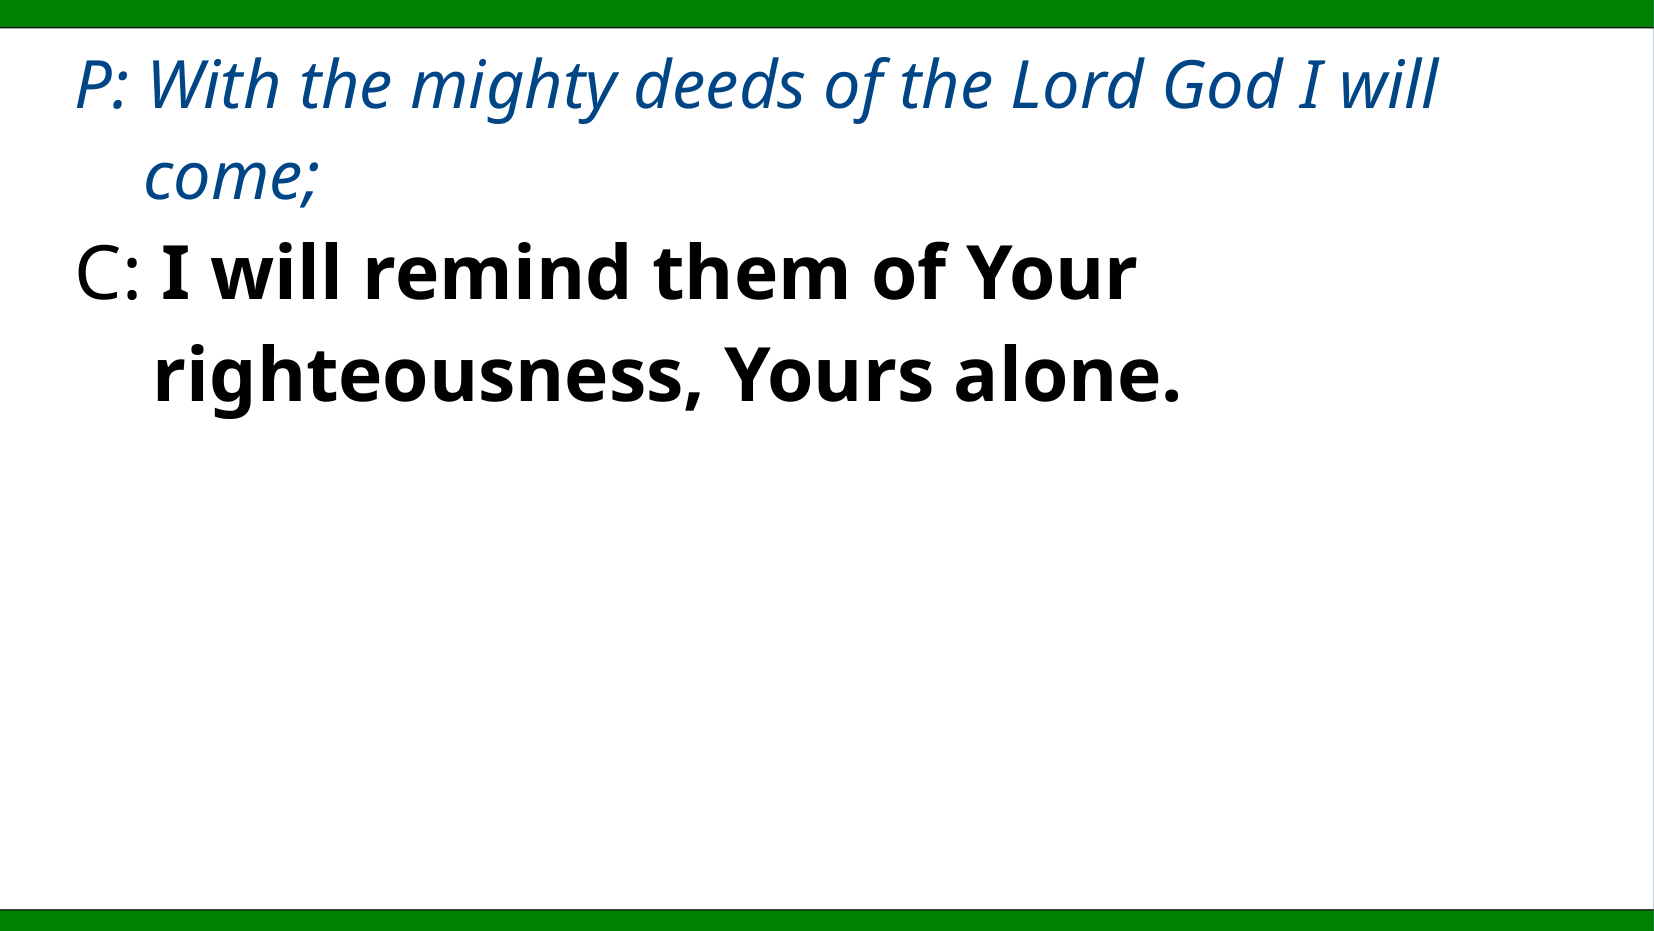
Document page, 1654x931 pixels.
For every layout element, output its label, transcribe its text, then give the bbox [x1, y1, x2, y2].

picture [0, 0, 1654, 931]
text_box P: With the mighty deeds of the Lord God I will come; C: I will remind them of Your righteousness, Yours alone. [60, 30, 1576, 422]
